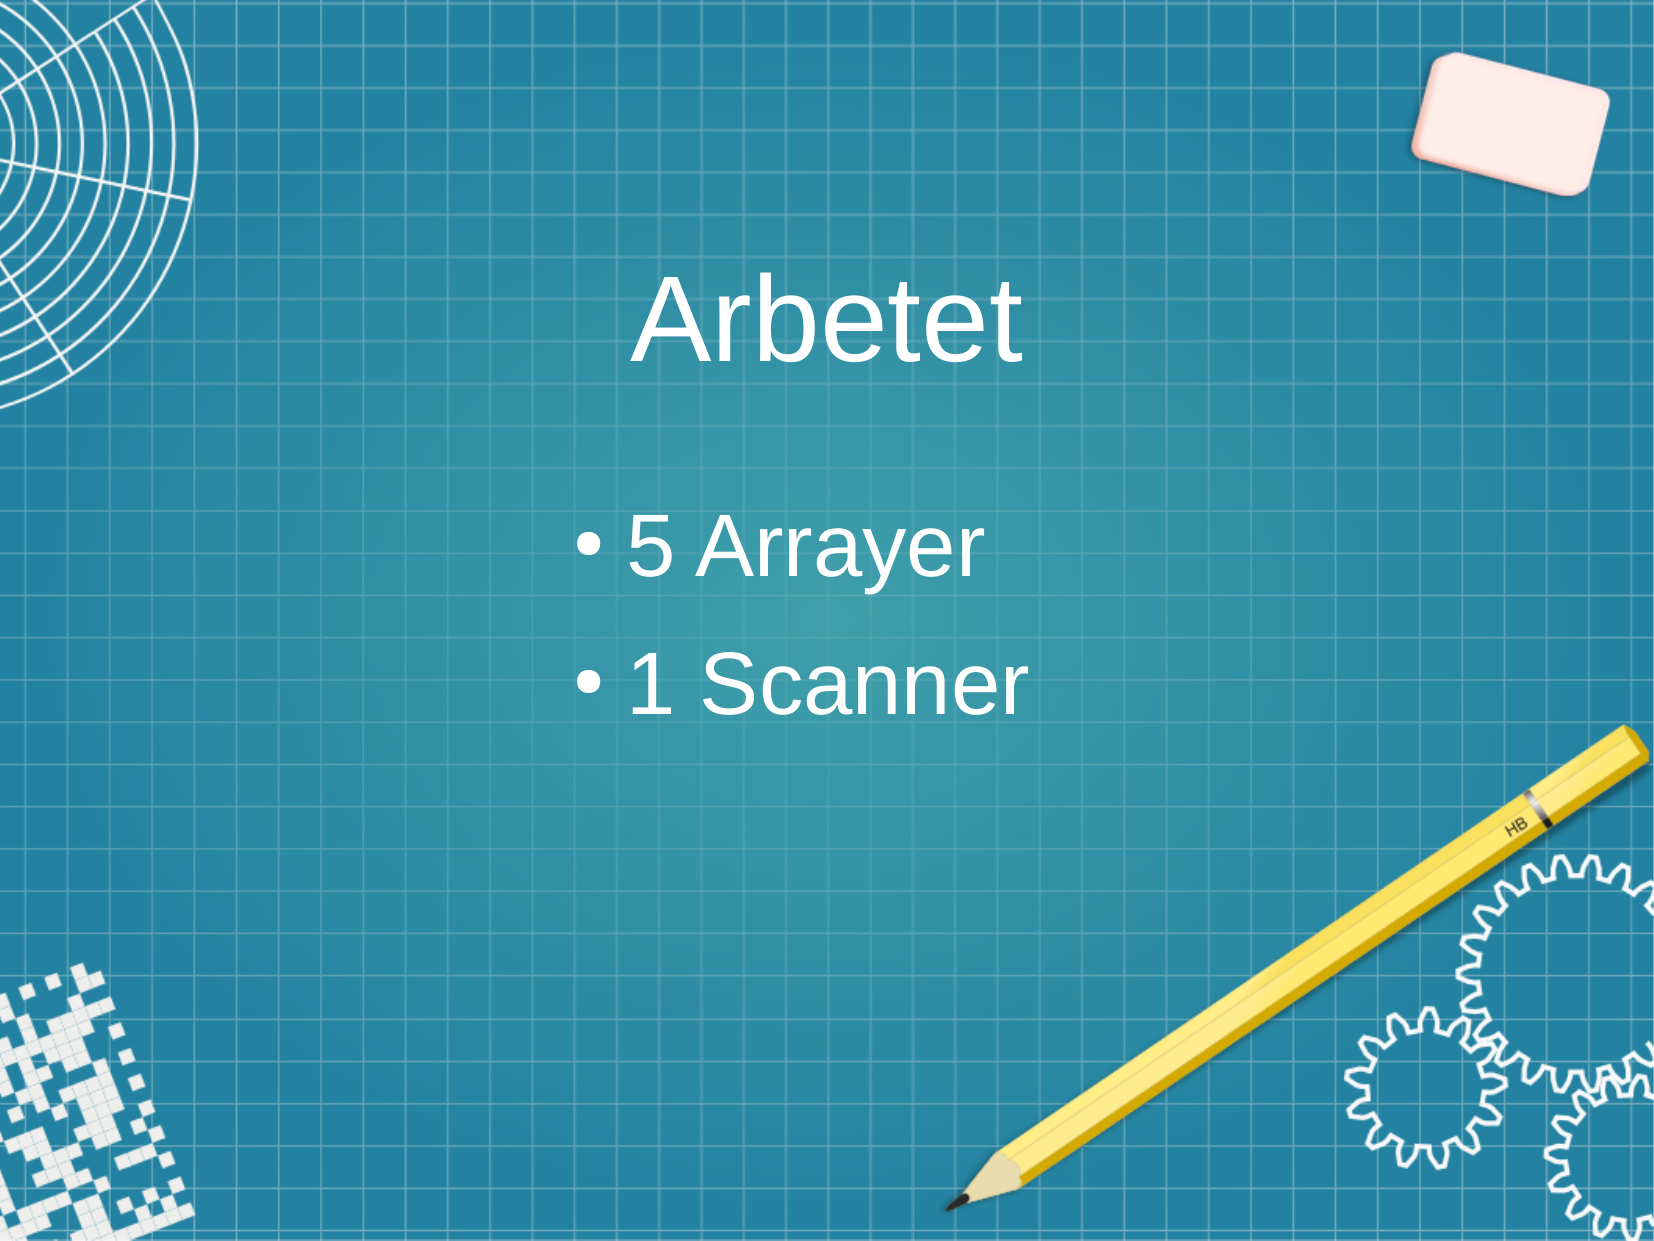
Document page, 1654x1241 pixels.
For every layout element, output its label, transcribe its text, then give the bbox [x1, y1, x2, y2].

picture [0, 0, 1654, 1241]
title Arbetet [82, 177, 1571, 461]
list 5 Arrayer 1 Scanner [555, 496, 1170, 815]
